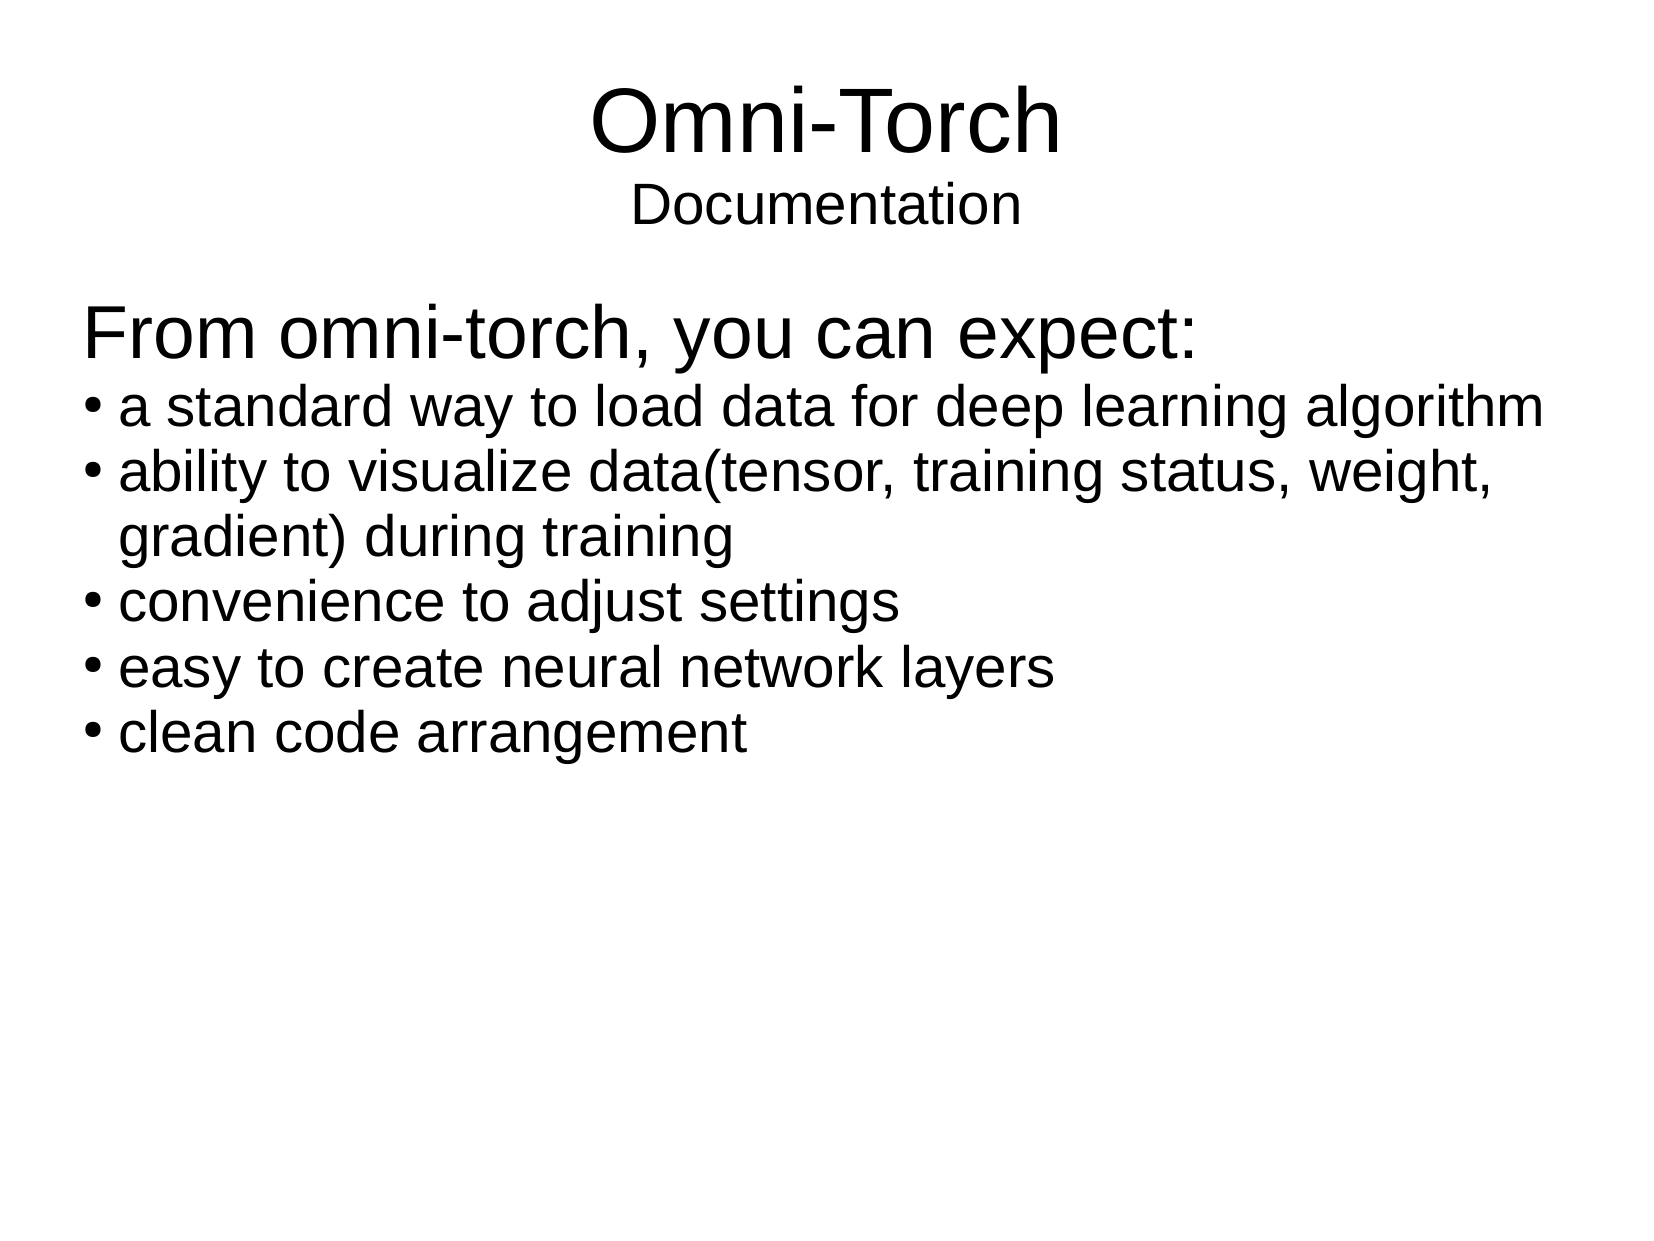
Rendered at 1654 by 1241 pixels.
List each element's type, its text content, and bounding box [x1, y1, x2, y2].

subtitle From omni-torch, you can expect: a standard way to load data for deep learning algorithm ability to visualize data(tensor, training status, weight, gradient) during training convenience to adjust settings easy to create neural network layers clean code arrangement [82, 290, 1571, 1010]
title Omni-Torch Documentation [82, 49, 1571, 257]
